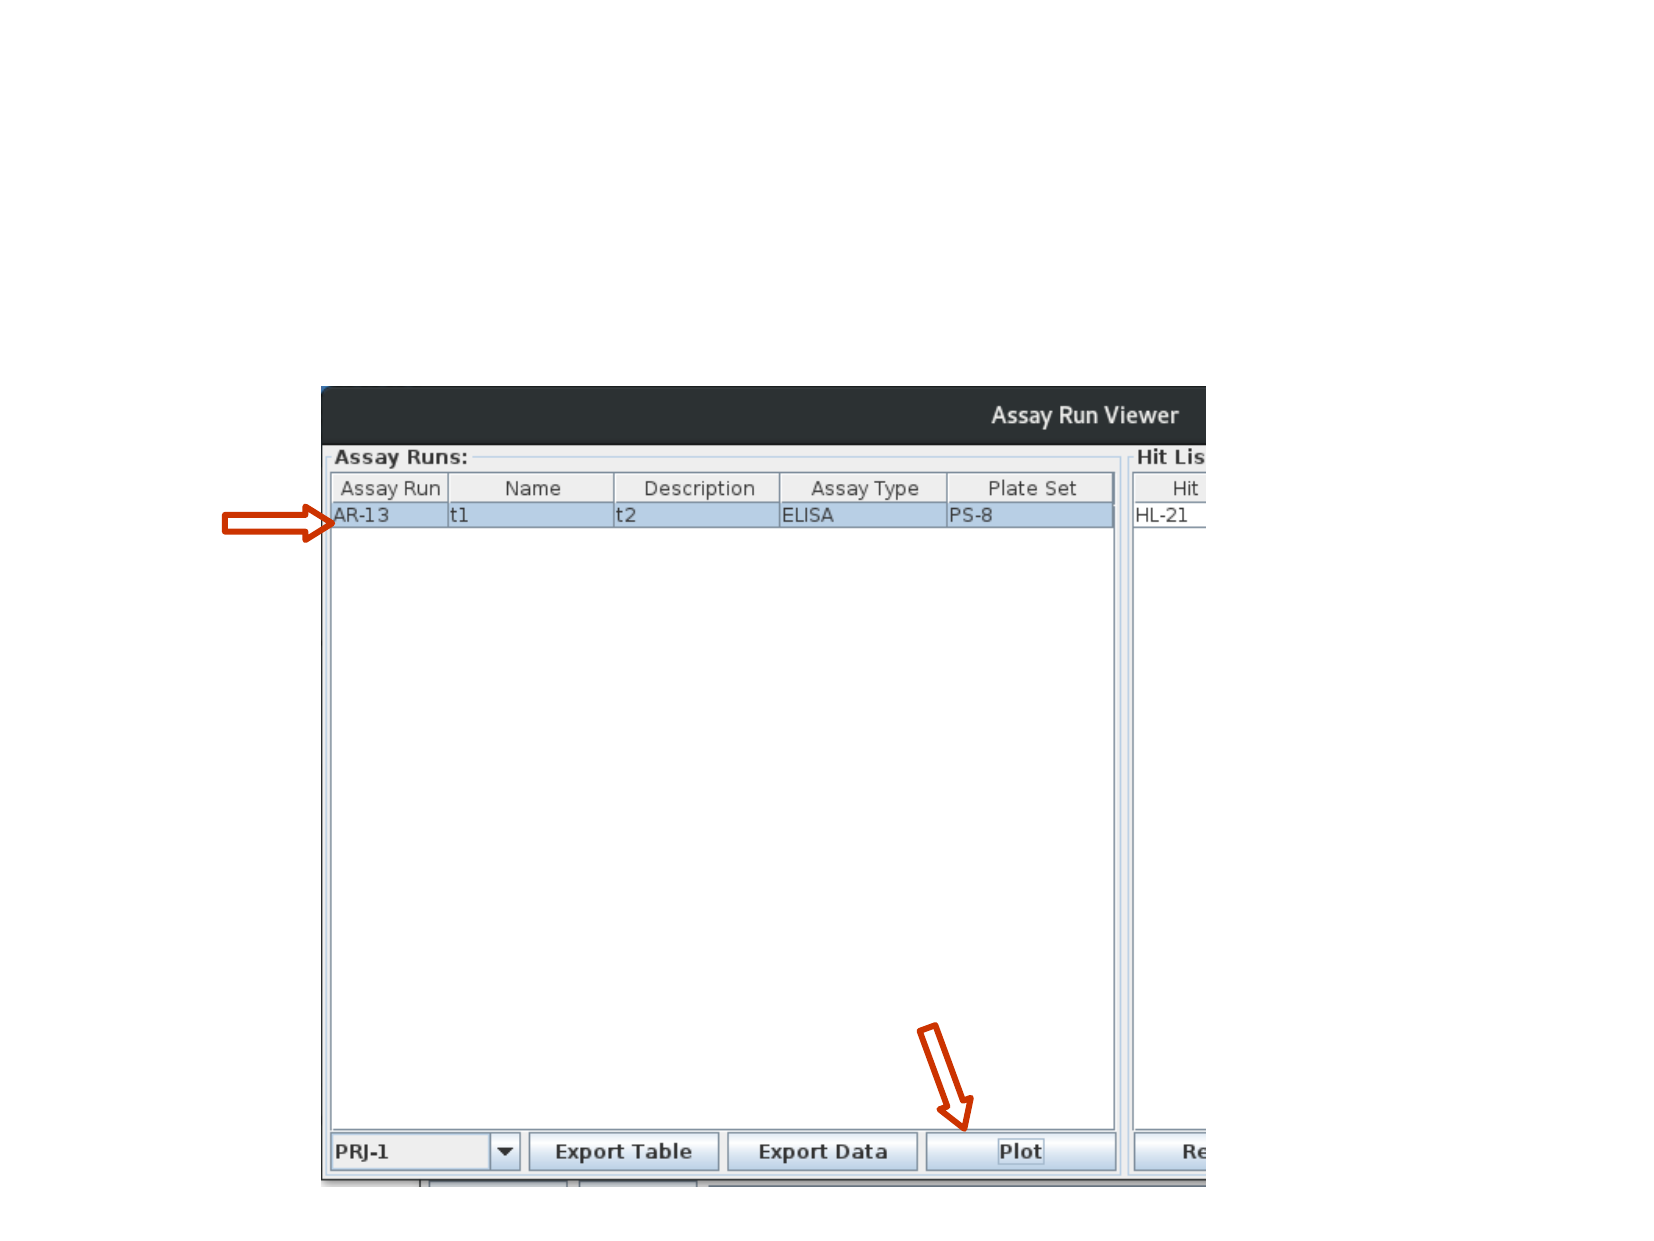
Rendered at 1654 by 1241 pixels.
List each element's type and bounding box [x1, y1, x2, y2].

picture [321, 386, 1206, 1187]
